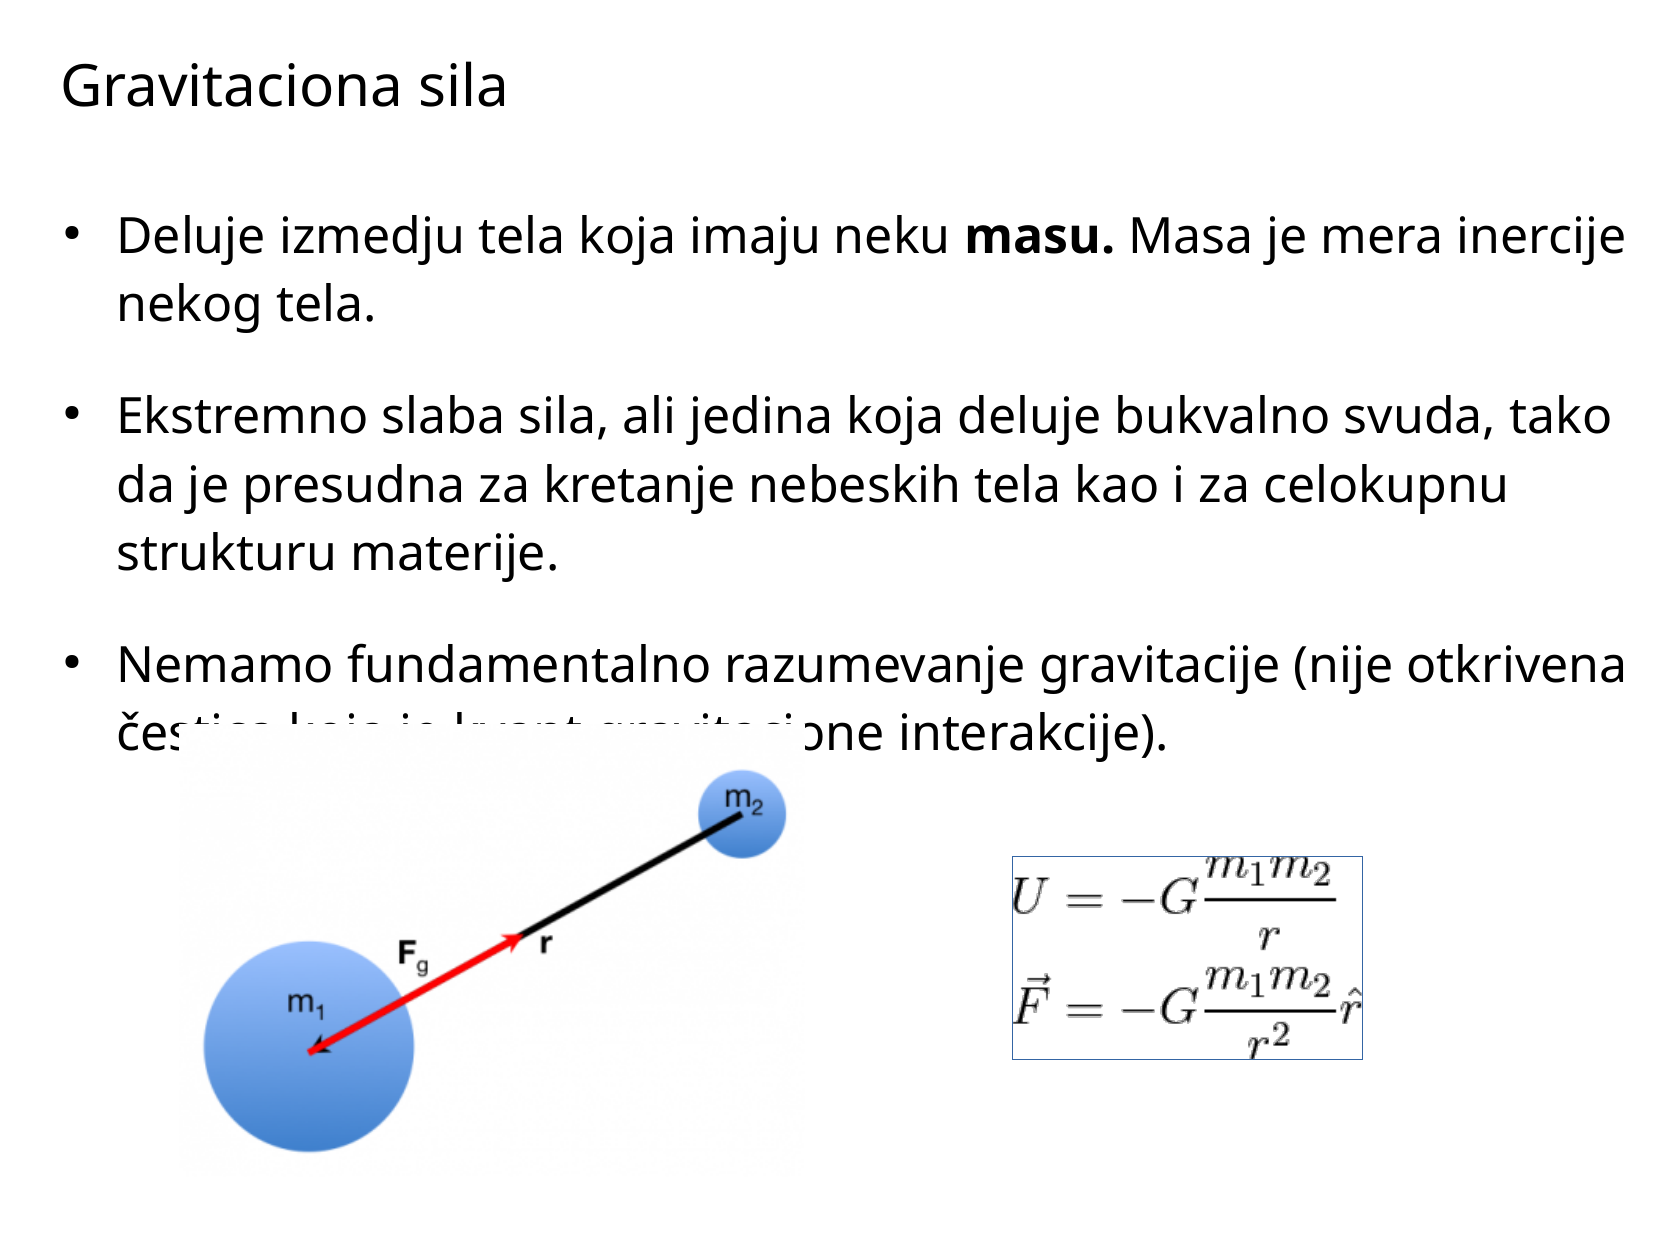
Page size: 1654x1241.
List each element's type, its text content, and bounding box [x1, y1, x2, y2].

picture [1012, 856, 1363, 1060]
picture [179, 724, 805, 1177]
title Gravitaciona sila [59, 17, 1648, 150]
list Deluje izmedju tela koja imaju neku masu. Masa je mera inercije nekog tela. Ekstremno slaba sila, ali jedina koja deluje bukvalno svuda, tako da je presudna za kretanje nebeskih tela kao i za celokupnu strukturu materije. Nemamo fundamentalno razumevanje gravitacije (nije otkrivena čestica koja je kvant gravitacione interakcije). [45, 199, 1635, 1173]
